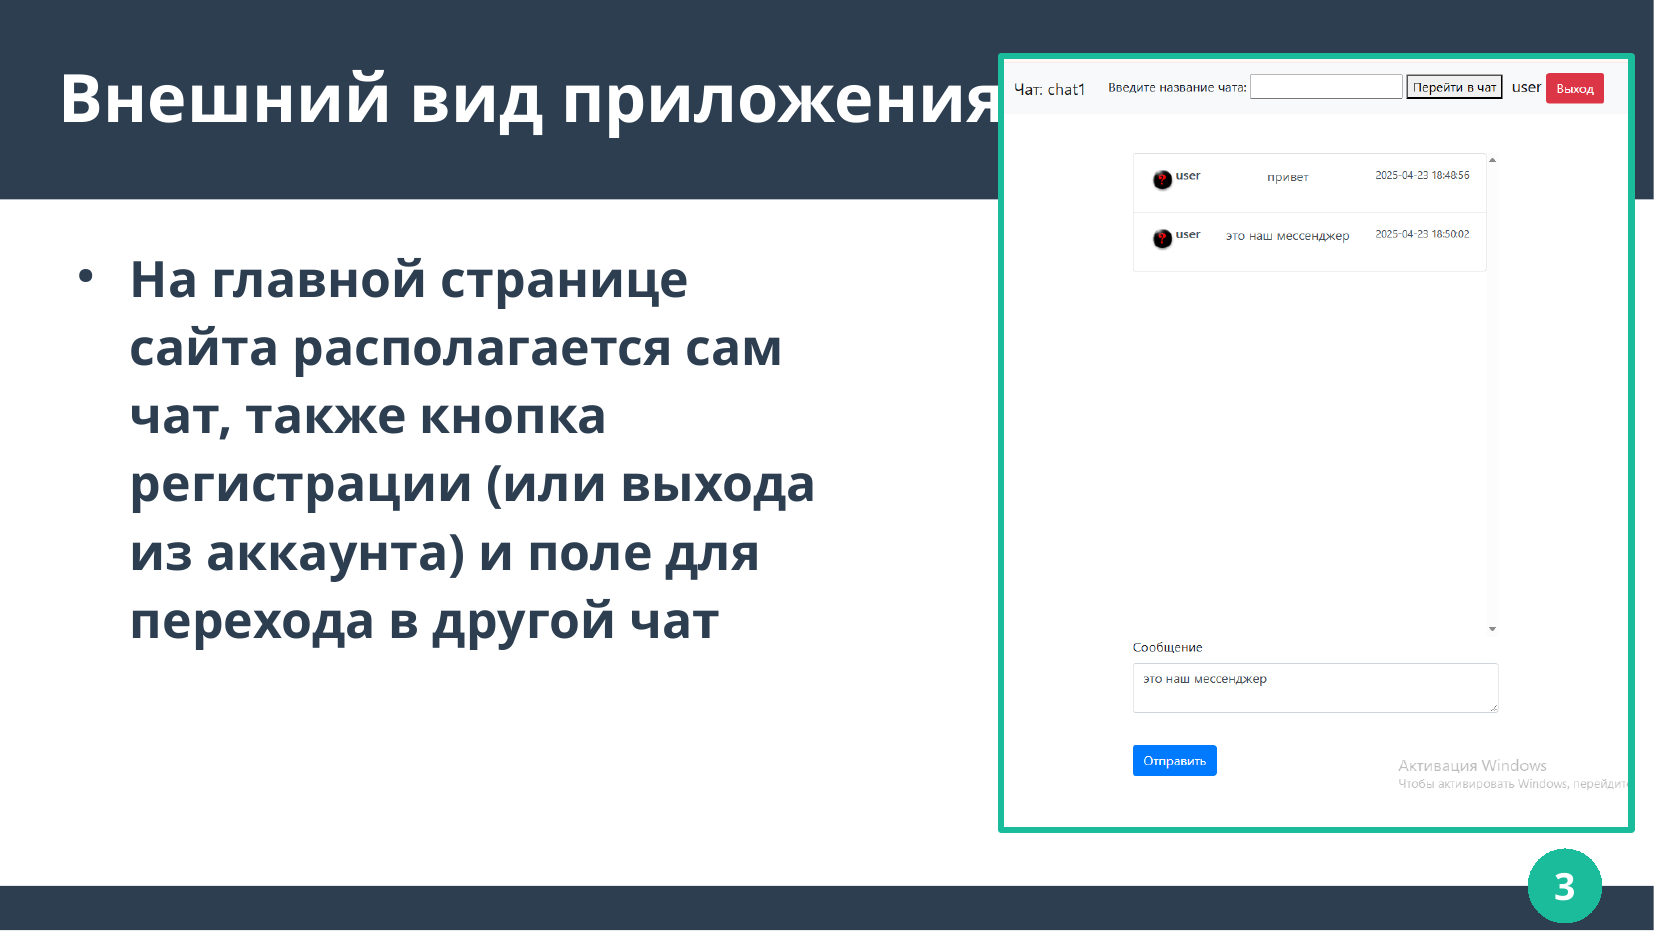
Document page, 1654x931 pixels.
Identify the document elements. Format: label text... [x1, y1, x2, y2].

picture [1003, 59, 1629, 827]
title Внешний вид приложения [59, 37, 1595, 156]
list На главной странице сайта располагается сам чат, также кнопка регистрации (или выхода из аккаунта) и поле для перехода в другой чат [59, 243, 827, 864]
